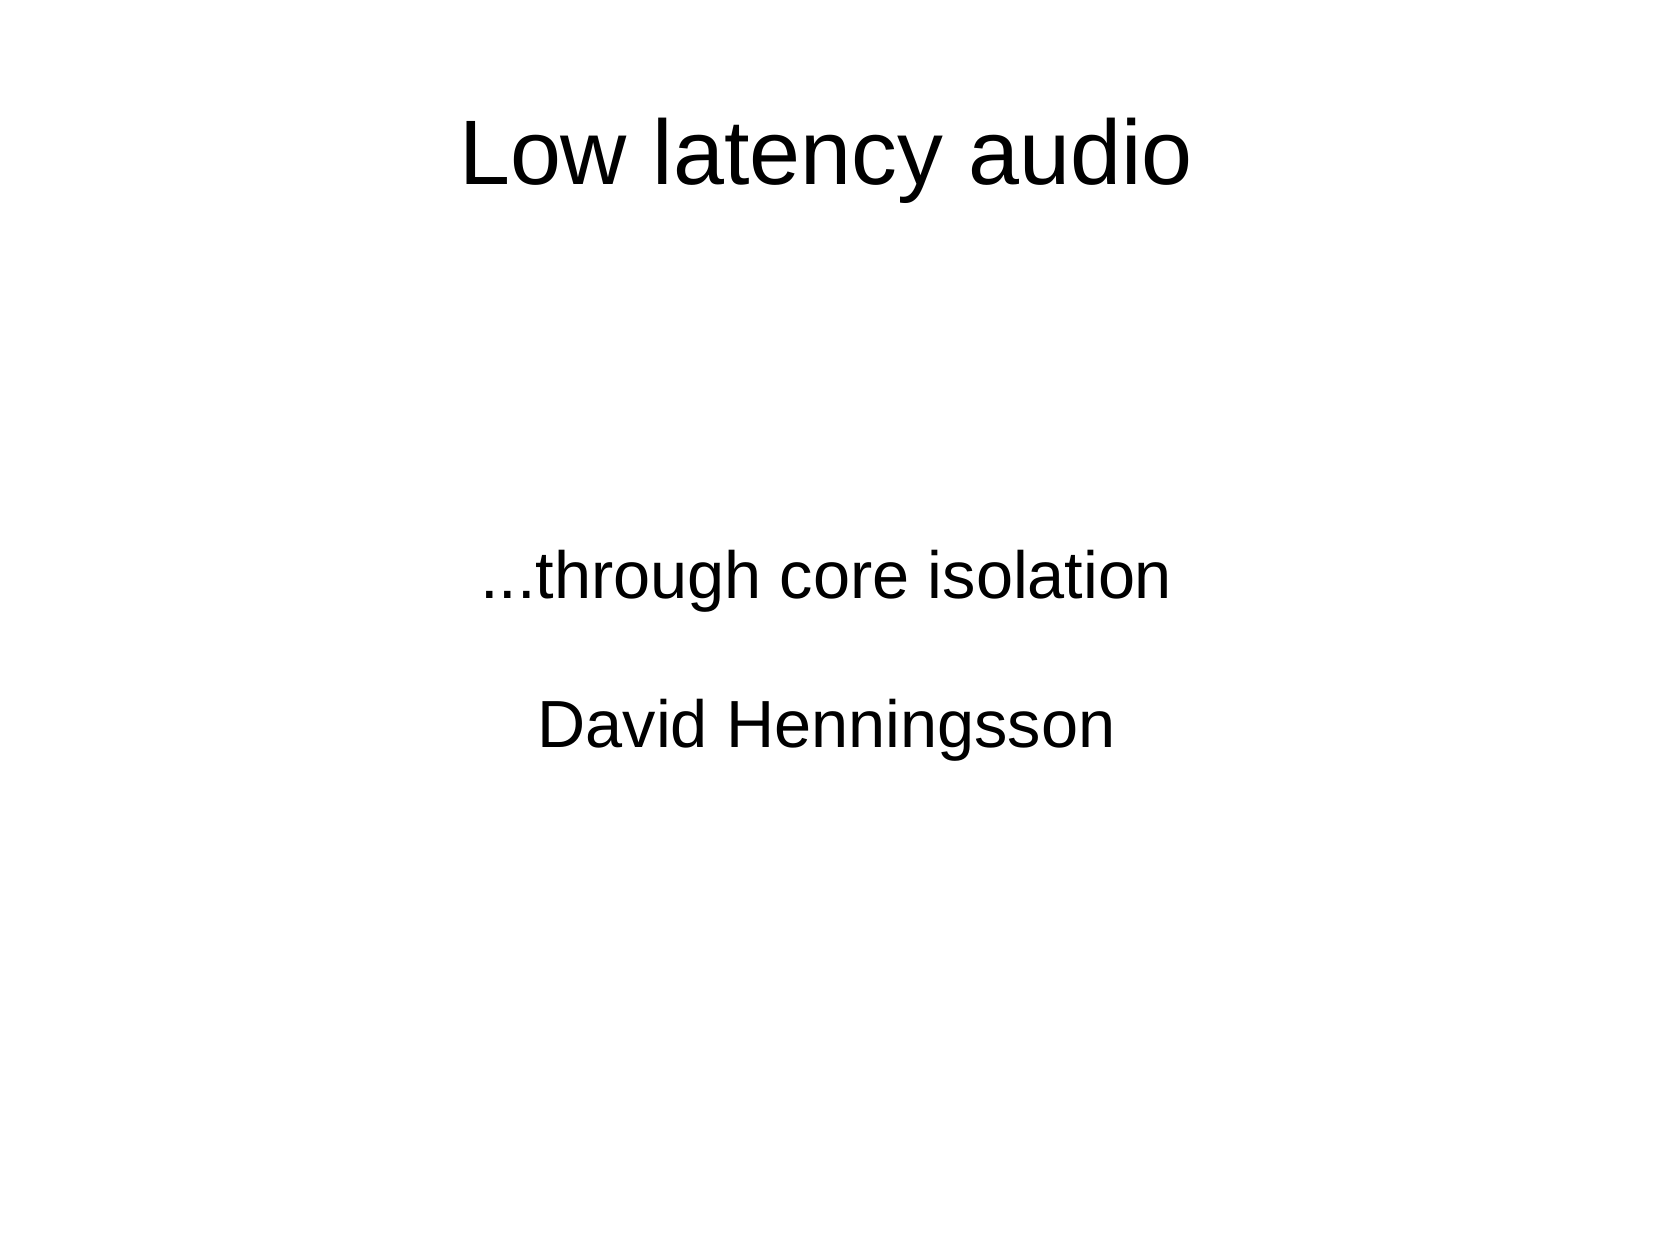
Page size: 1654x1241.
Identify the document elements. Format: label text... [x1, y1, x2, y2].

title Low latency audio [82, 49, 1571, 257]
subtitle ...through core isolation David Henningsson [82, 290, 1571, 1010]
